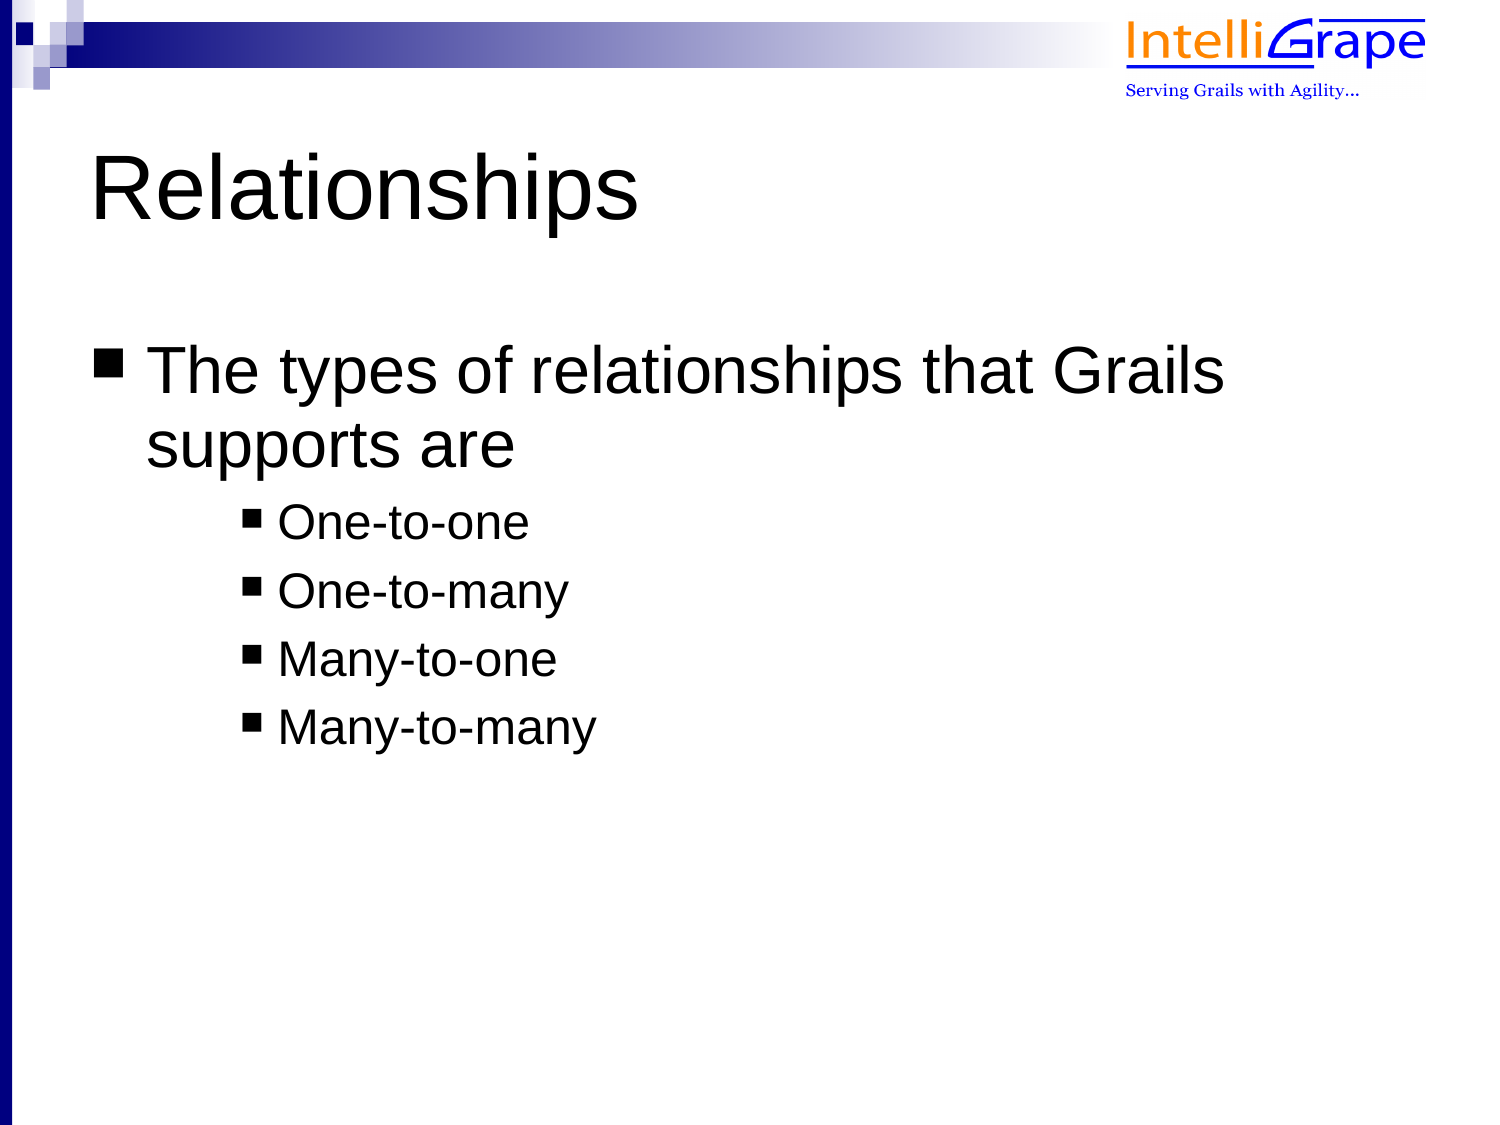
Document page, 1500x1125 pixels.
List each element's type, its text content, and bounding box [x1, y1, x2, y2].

list The types of relationships that Grails supports are One-to-one One-to-many Many-to-one Many-to-many [75, 324, 1426, 1068]
picture [1125, 12, 1425, 74]
title Relationships [75, 74, 1426, 301]
